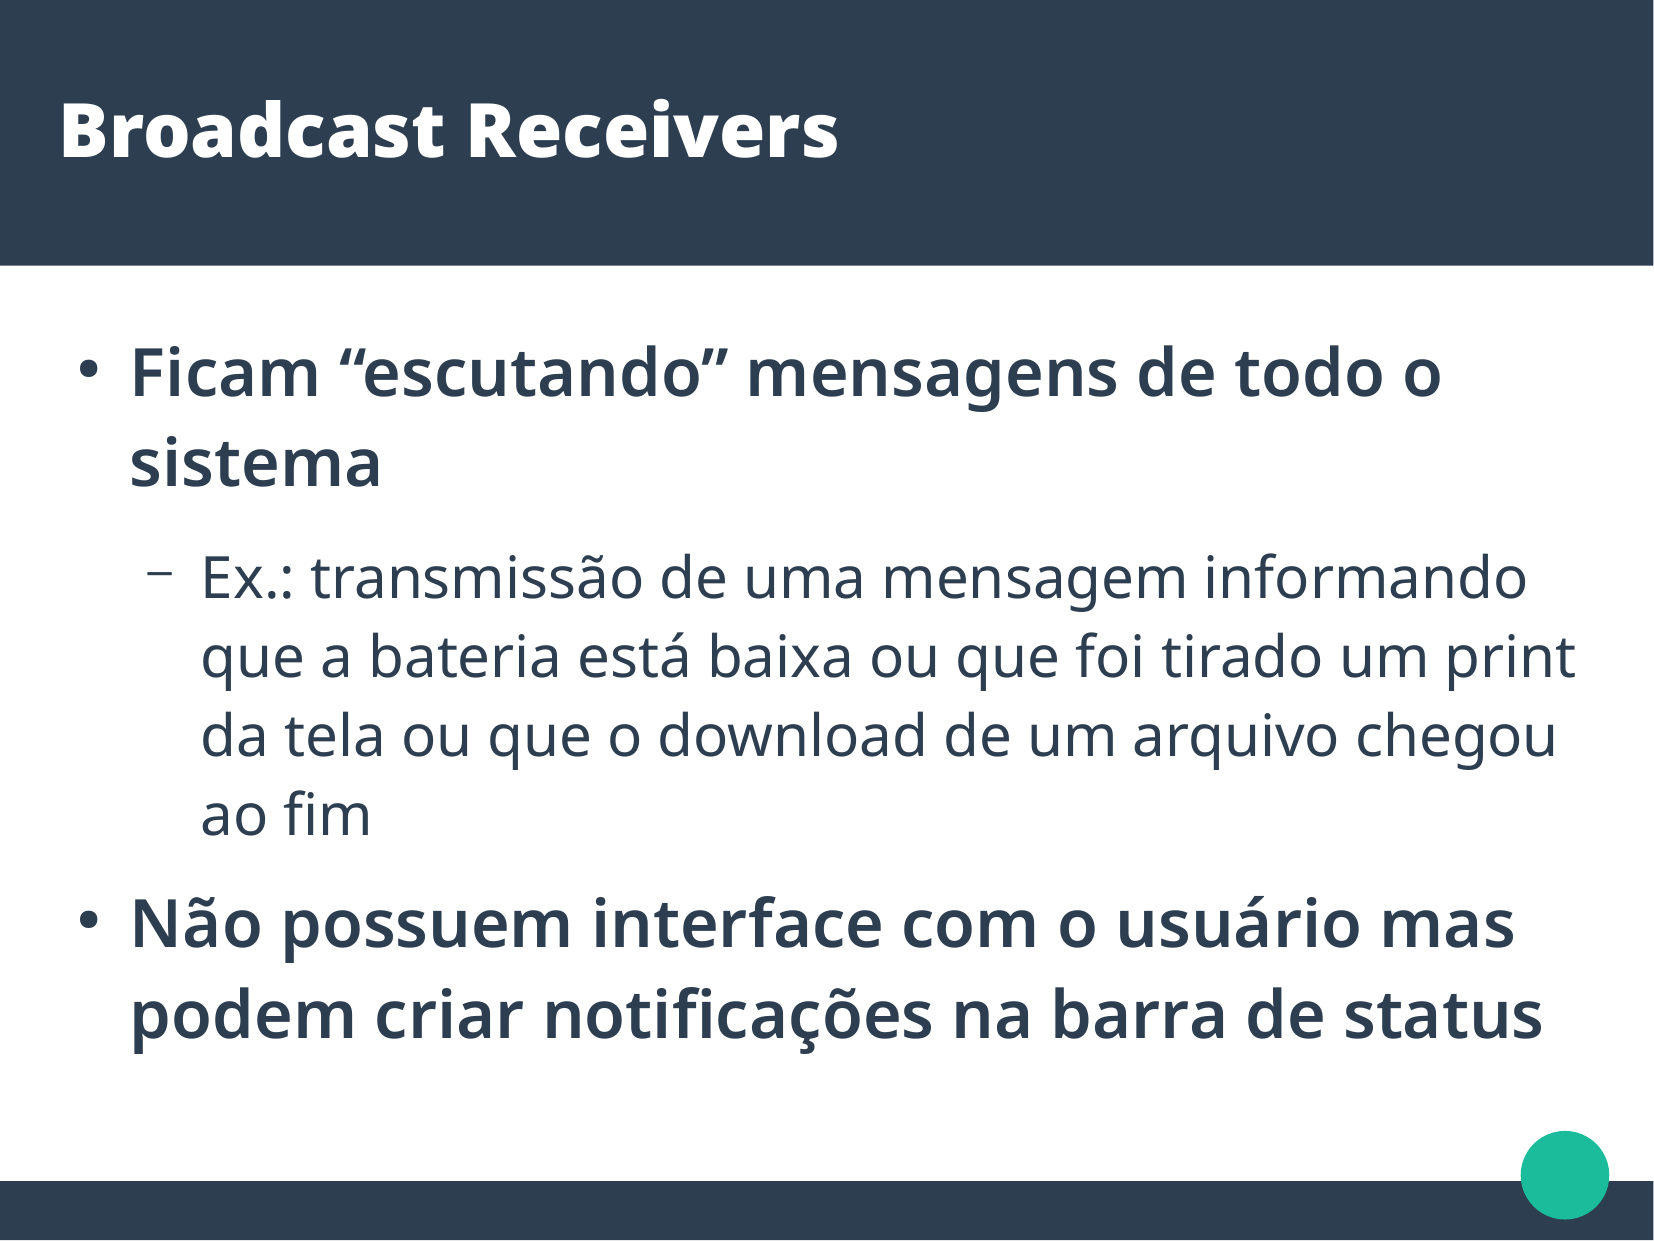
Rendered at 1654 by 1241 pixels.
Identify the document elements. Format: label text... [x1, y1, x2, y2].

title Broadcast Receivers [59, 49, 1595, 207]
list Ficam “escutando” mensagens de todo o sistema Ex.: transmissão de uma mensagem informando que a bateria está baixa ou que foi tirado um print da tela ou que o download de um arquivo chegou ao fim Não possuem interface com o usuário mas podem criar notificações na barra de status [59, 324, 1595, 1152]
